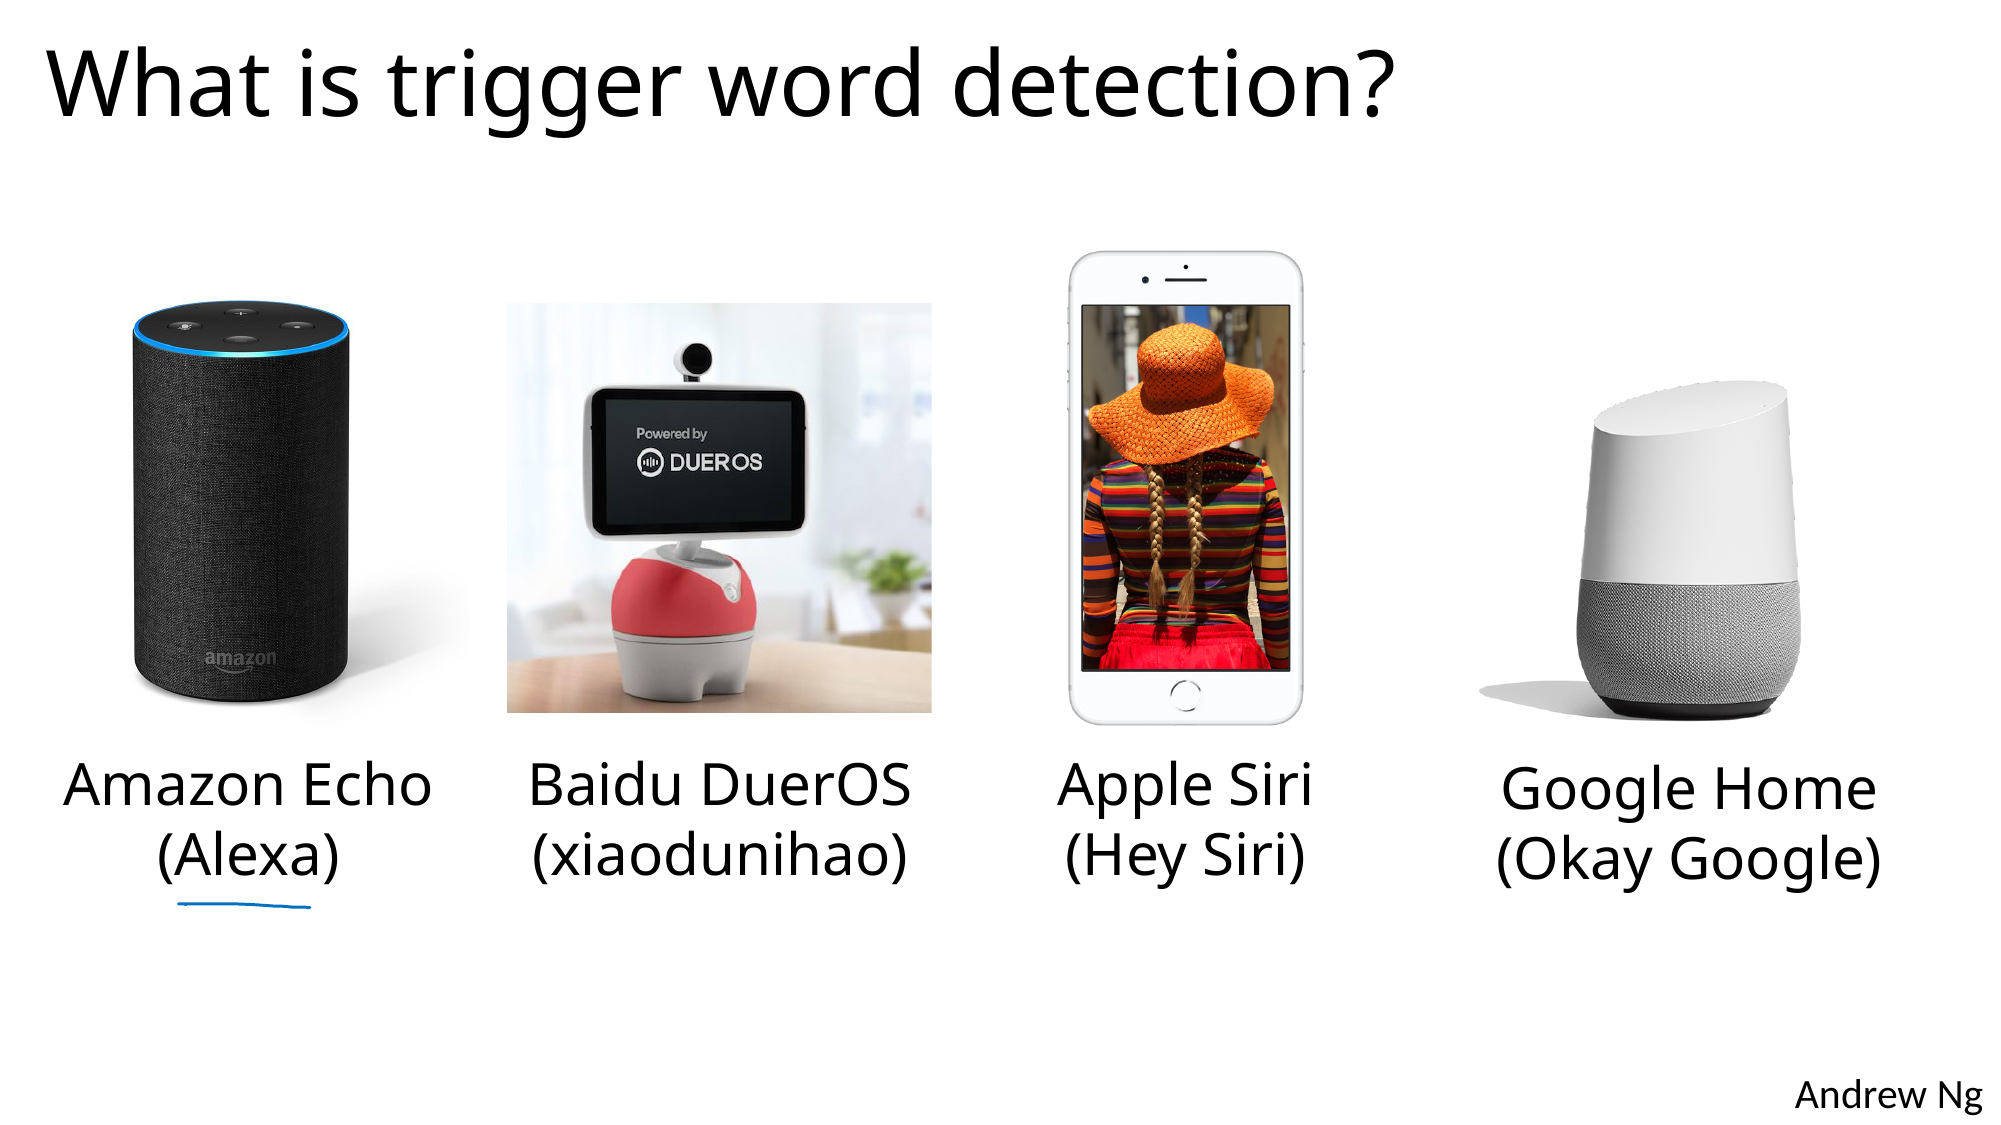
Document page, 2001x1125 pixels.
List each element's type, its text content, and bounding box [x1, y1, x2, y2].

text_box Amazon Echo (Alexa) [48, 739, 451, 897]
picture [74, 247, 469, 760]
picture [507, 303, 932, 713]
picture [1384, 254, 1971, 842]
picture [1046, 247, 1312, 731]
picture [174, 902, 314, 910]
text_box Google Home (Okay Google) [1481, 743, 1898, 901]
text_box Apple Siri (Hey Siri) [1042, 739, 1348, 897]
text_box Baidu DuerOS (xiaodunihao) [504, 739, 936, 897]
title What is trigger word detection? [30, 29, 2000, 248]
